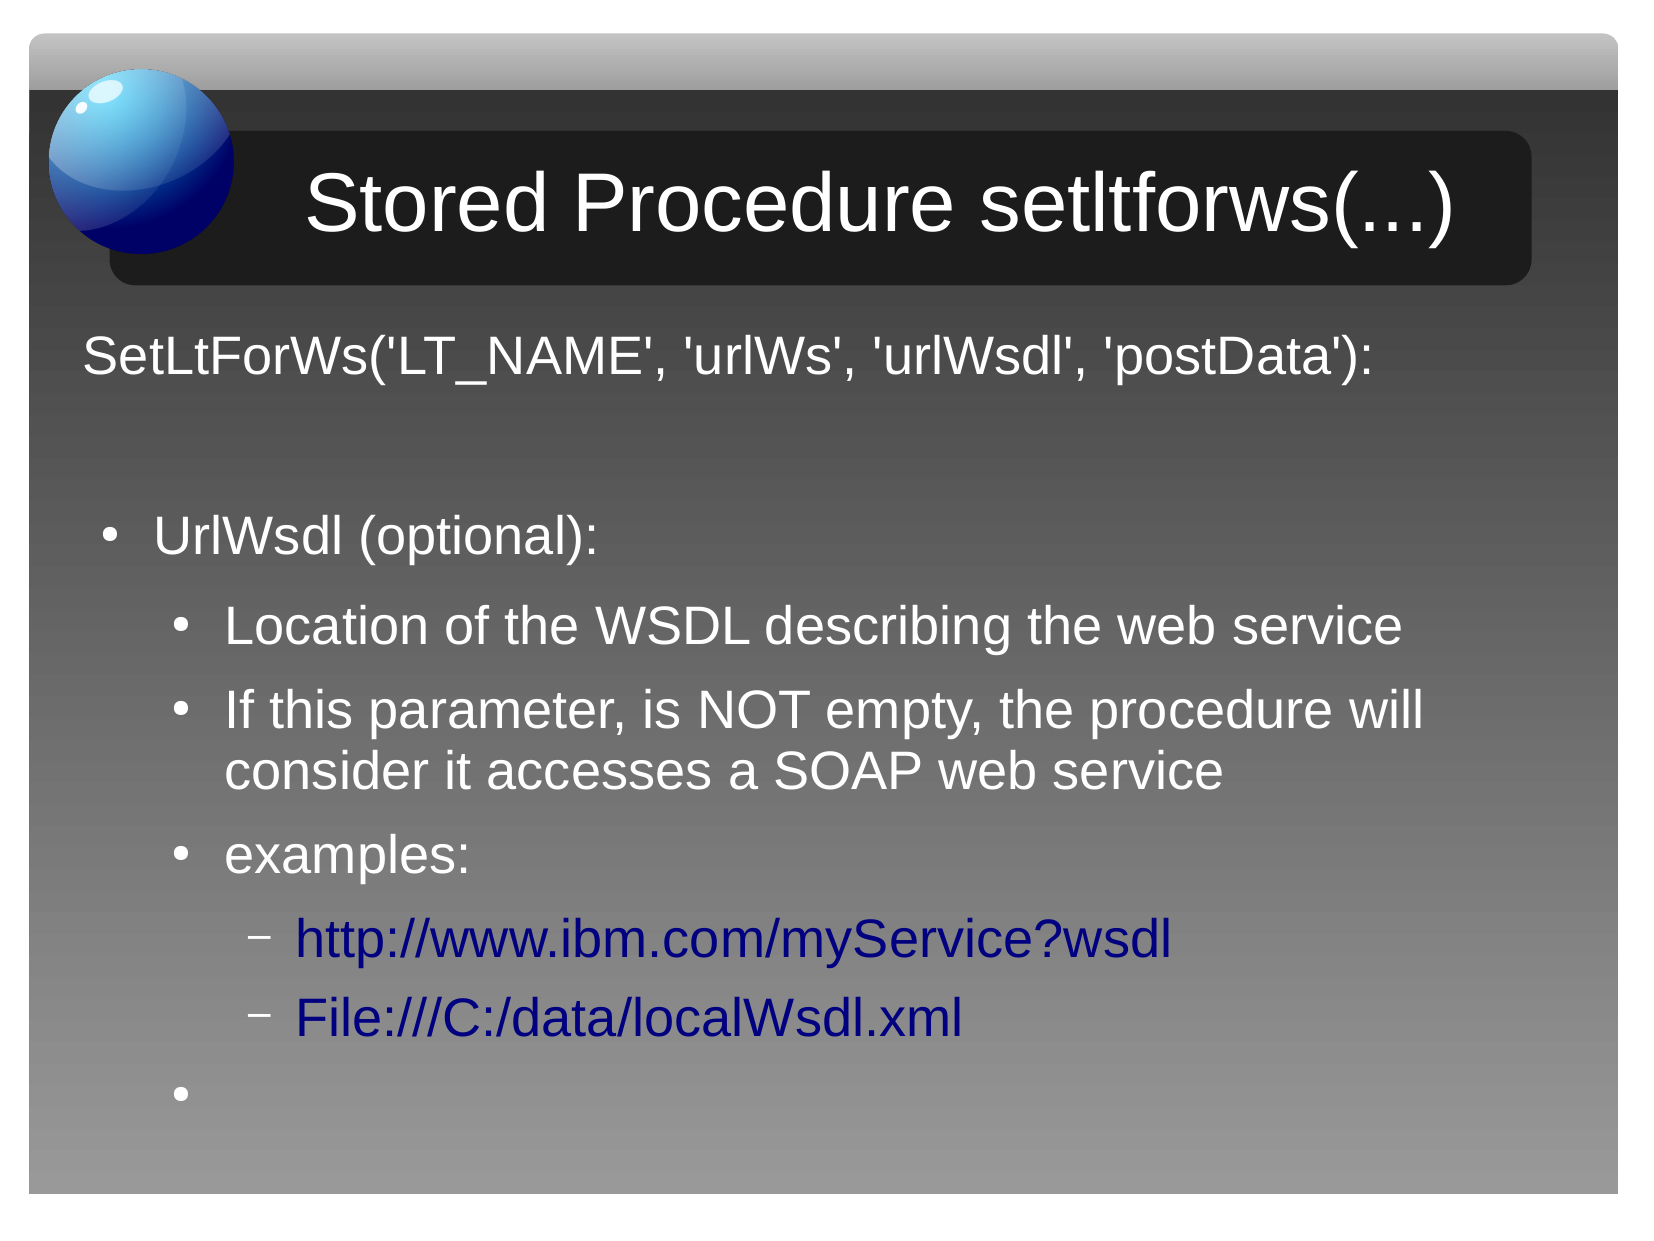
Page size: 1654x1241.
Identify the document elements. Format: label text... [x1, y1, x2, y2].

picture [29, 57, 253, 266]
title Stored Procedure setltforws(...) [82, 137, 1571, 267]
list SetLtForWs('LT_NAME', 'urlWs', 'urlWsdl', 'postData'): UrlWsdl (optional): Location of the WSDL describing the web service If this parameter, is NOT empty, the procedure will consider it accesses a SOAP web service examples: http://www.ibm.com/myService?wsdl File:///C:/data/localWsdl.xml [82, 325, 1571, 1130]
